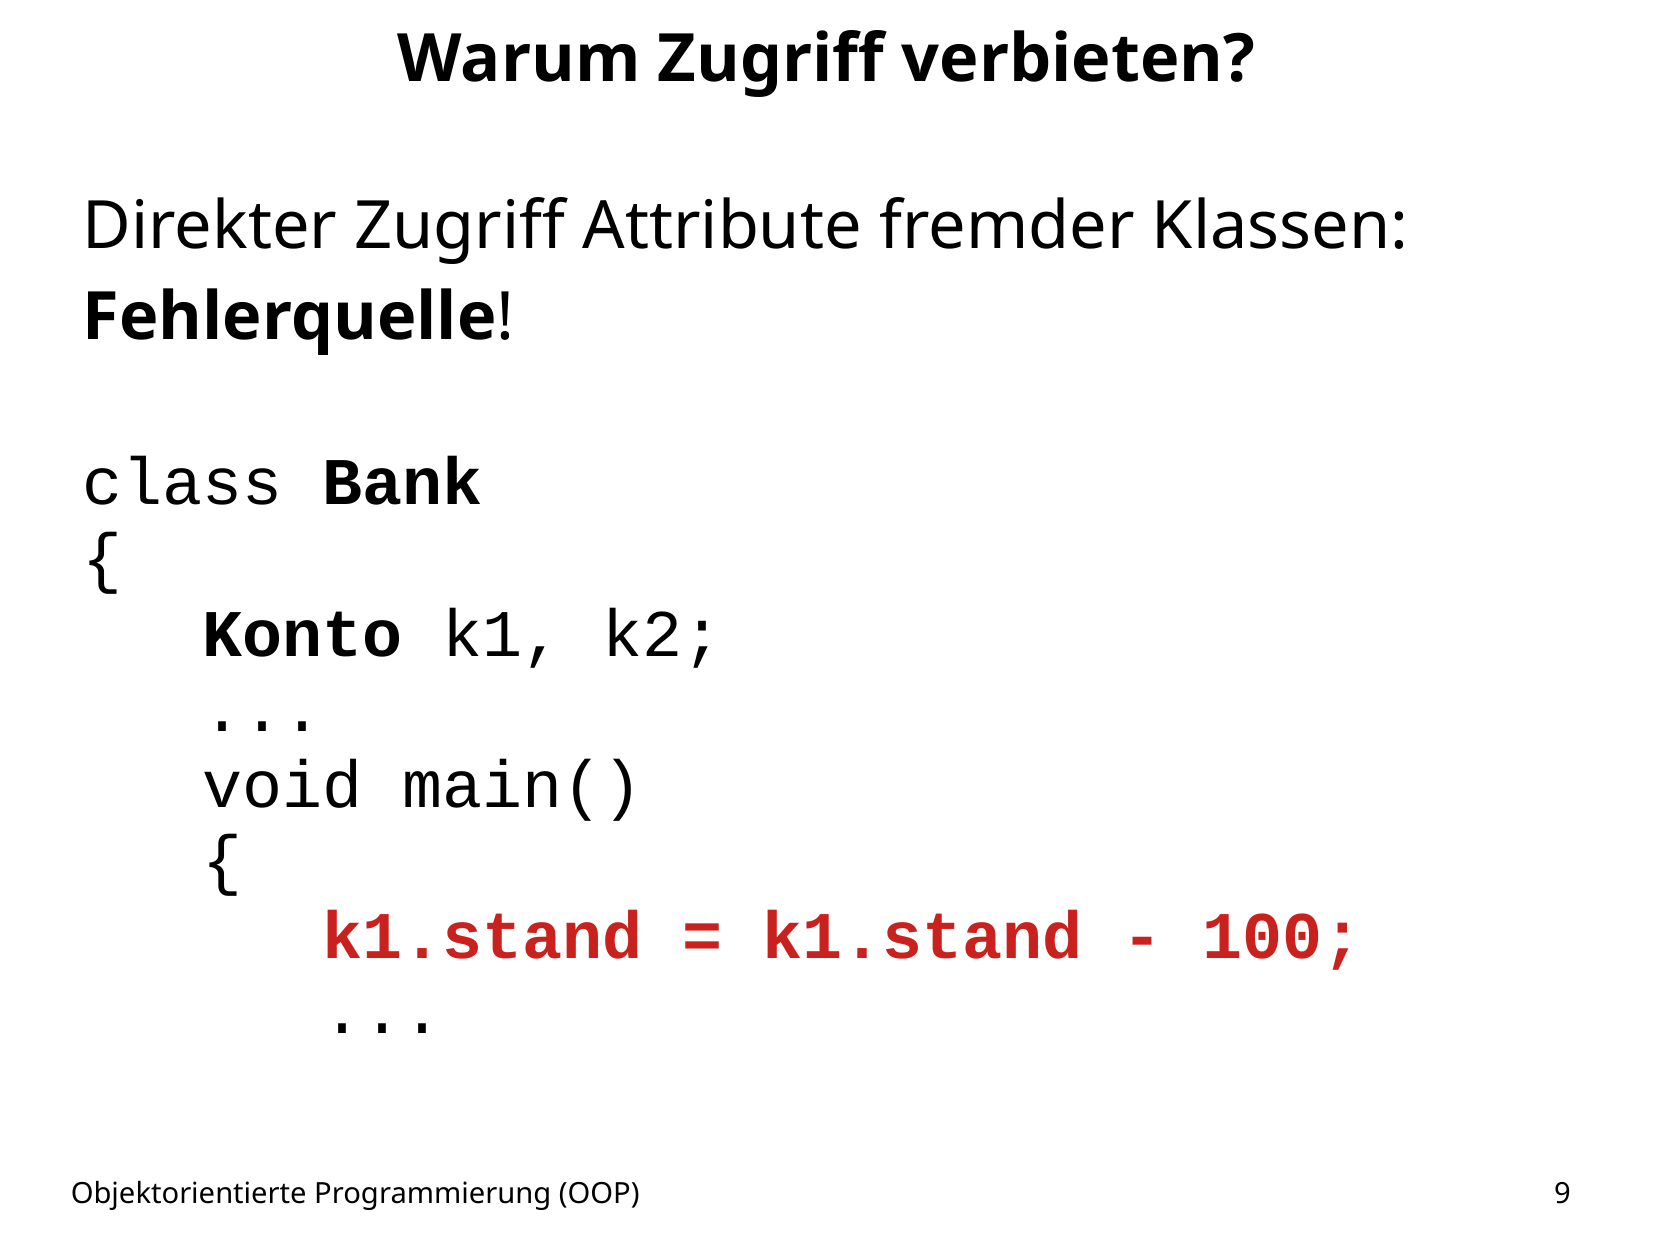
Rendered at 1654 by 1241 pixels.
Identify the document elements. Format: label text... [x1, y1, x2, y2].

title Warum Zugriff verbieten? [0, 5, 1654, 107]
list Direkter Zugriff Attribute fremder Klassen: Fehlerquelle! class Bank { Konto k1, k2; ... void main() { k1.stand = k1.stand - 100; ... [82, 177, 1548, 1146]
